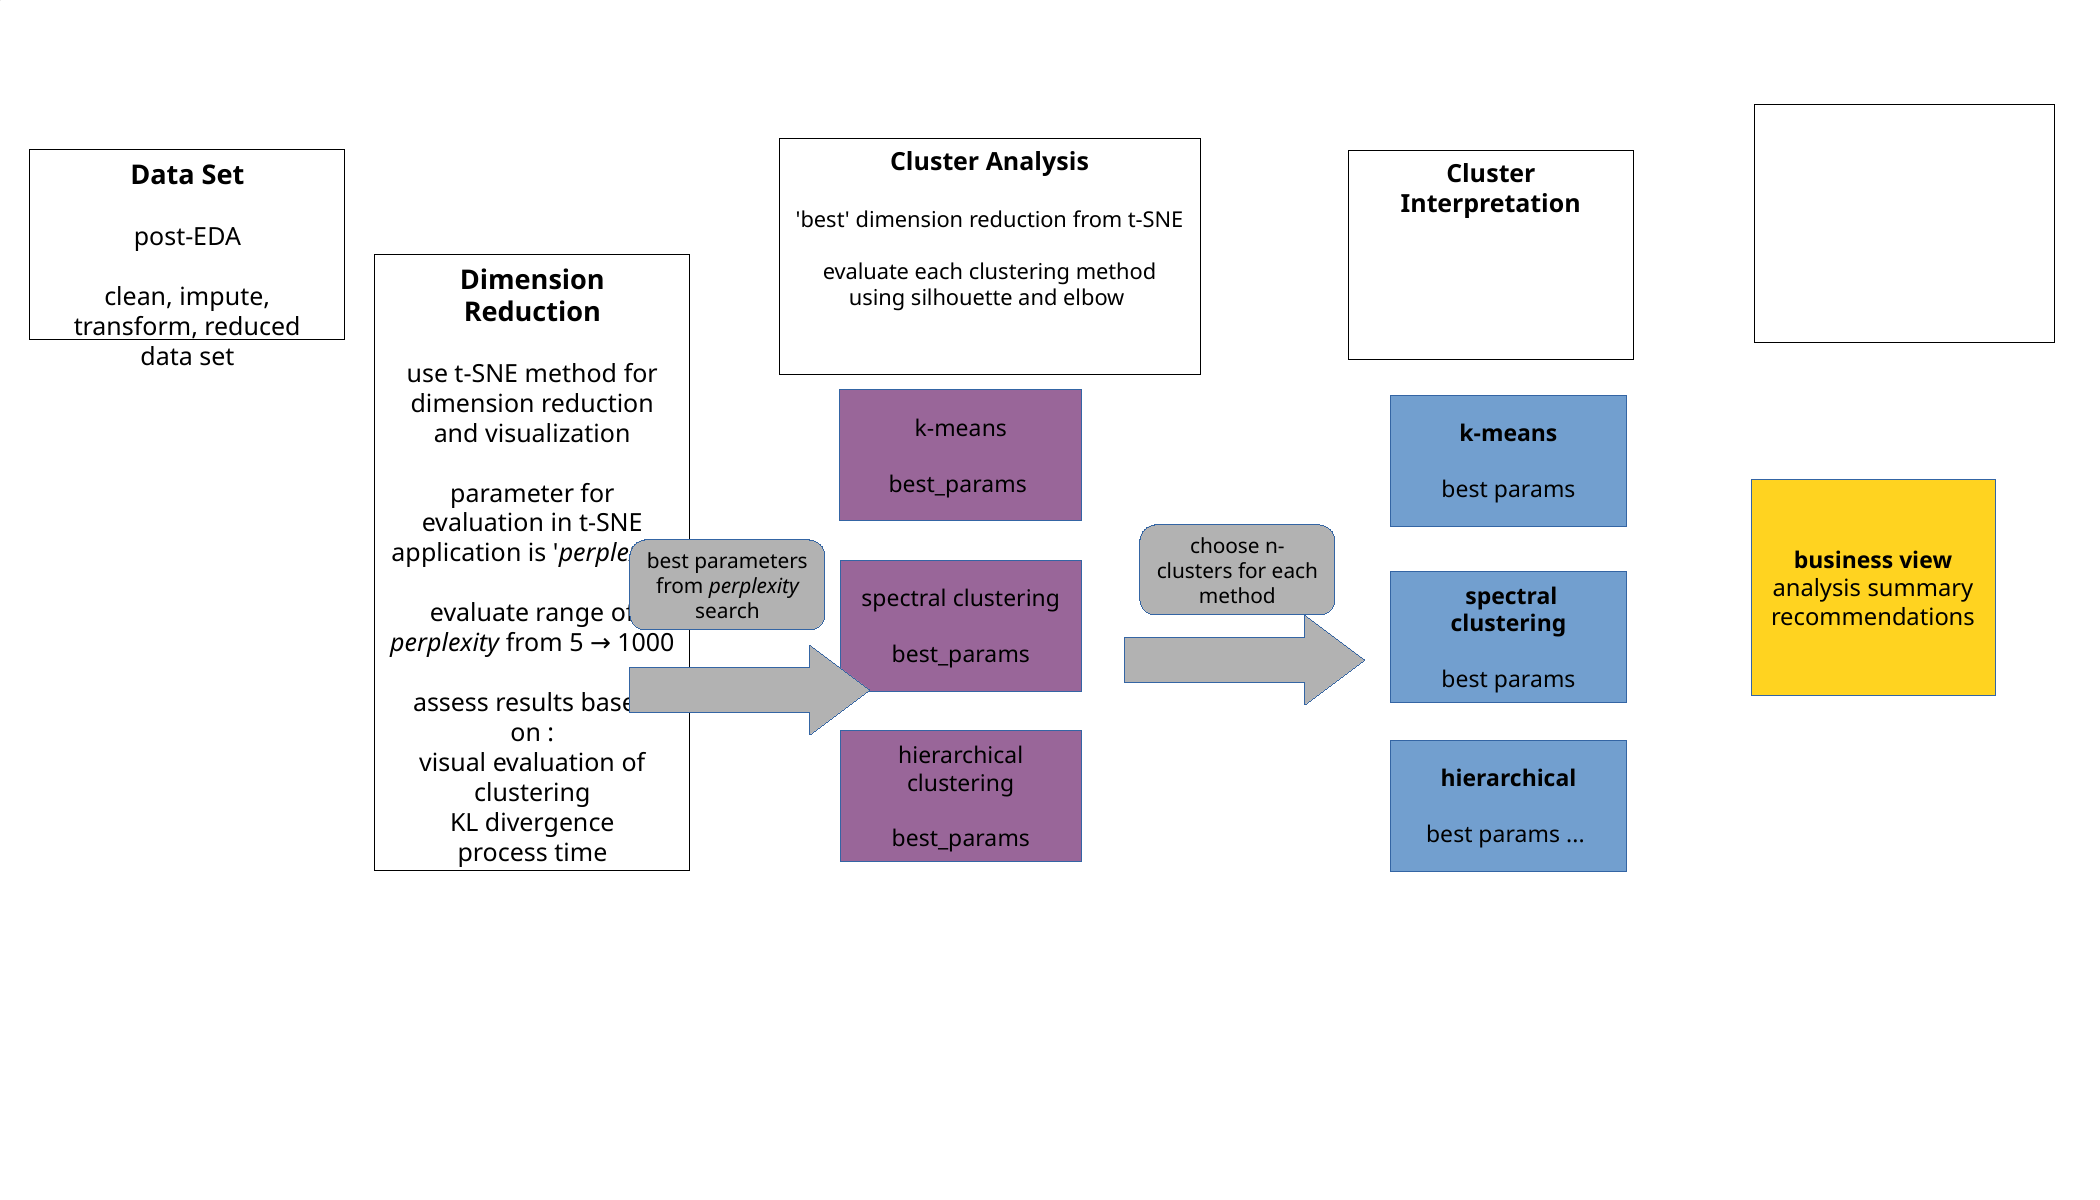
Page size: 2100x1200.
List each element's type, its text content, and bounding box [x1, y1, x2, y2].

text_box Cluster Interpretation [1348, 150, 1634, 360]
text_box k-means best params [1390, 395, 1627, 527]
text_box business view analysis summary recommendations [1751, 479, 1996, 696]
text_box Cluster Analysis 'best' dimension reduction from t-SNE evaluate each clustering method using silhouette and elbow [779, 138, 1201, 375]
text_box [1124, 614, 1365, 705]
text_box spectral clustering best params [1390, 571, 1627, 703]
text_box hierarchical best params ... [1390, 740, 1627, 872]
text_box Dimension Reduction use t-SNE method for dimension reduction and visualization parameter for evaluation in t-SNE application is 'perplexity' evaluate range of perplexity from 5 → 1000 assess results based on : visual evaluation of clustering KL divergence process time [374, 254, 690, 871]
text_box spectral clustering best_params [840, 560, 1082, 692]
text_box best parameters from perplexity search [629, 539, 825, 630]
text_box Data Set post-EDA clean, impute, transform, reduced data set [29, 149, 345, 340]
text_box [629, 645, 870, 735]
text_box k-means best_params [839, 389, 1082, 521]
text_box hierarchical clustering best_params [840, 730, 1082, 862]
text_box choose n-clusters for each method [1139, 524, 1335, 615]
